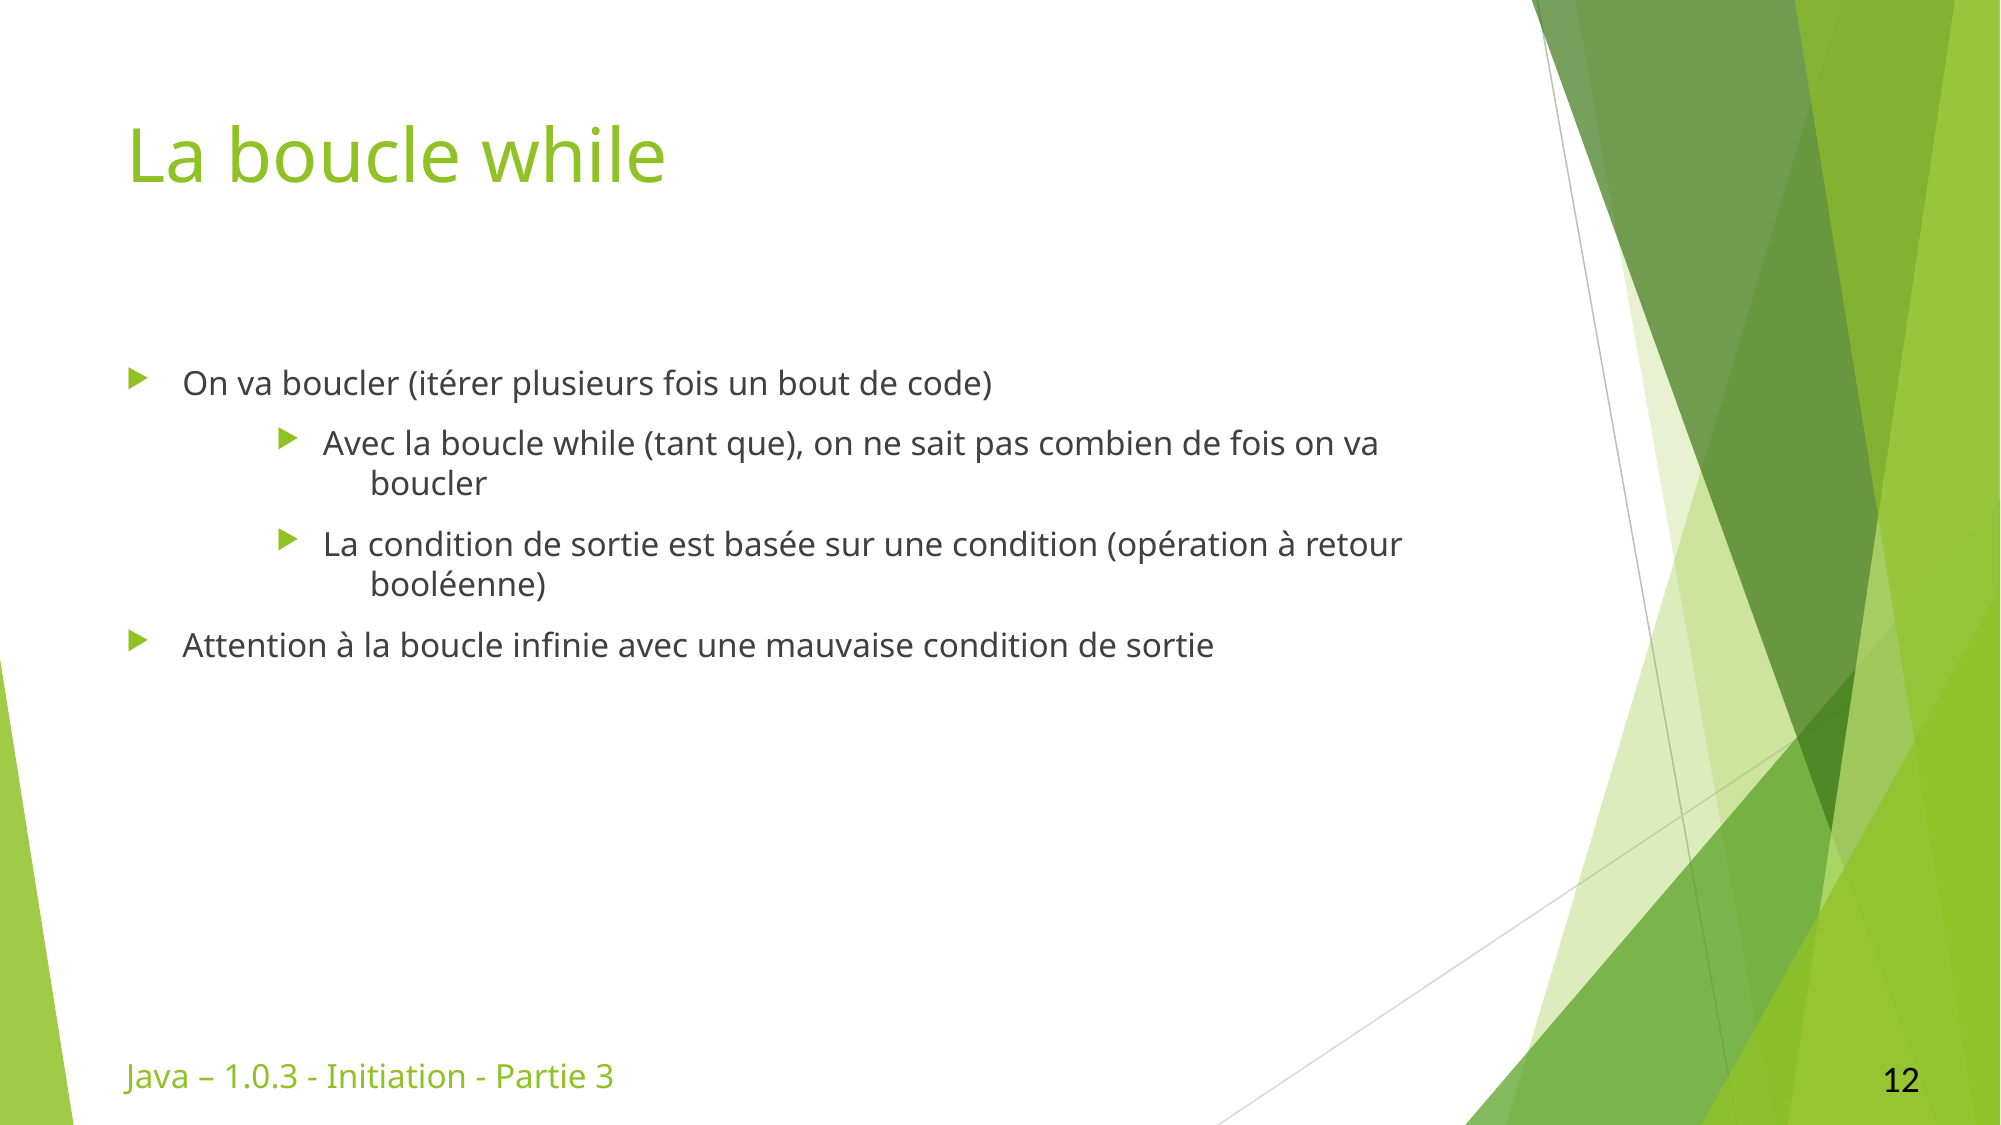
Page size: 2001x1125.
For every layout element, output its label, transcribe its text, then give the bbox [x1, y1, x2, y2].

title La boucle while [111, 99, 1522, 317]
text_box Java – 1.0.3 - Initiation - Partie 3 [111, 1047, 1094, 1109]
text_box [1866, 1047, 1979, 1108]
list On va boucler (itérer plusieurs fois un bout de code) Avec la boucle while (tant que), on ne sait pas combien de fois on va boucler La condition de sortie est basée sur une condition (opération à retour booléenne) Attention à la boucle infinie avec une mauvaise condition de sortie [111, 354, 1522, 992]
